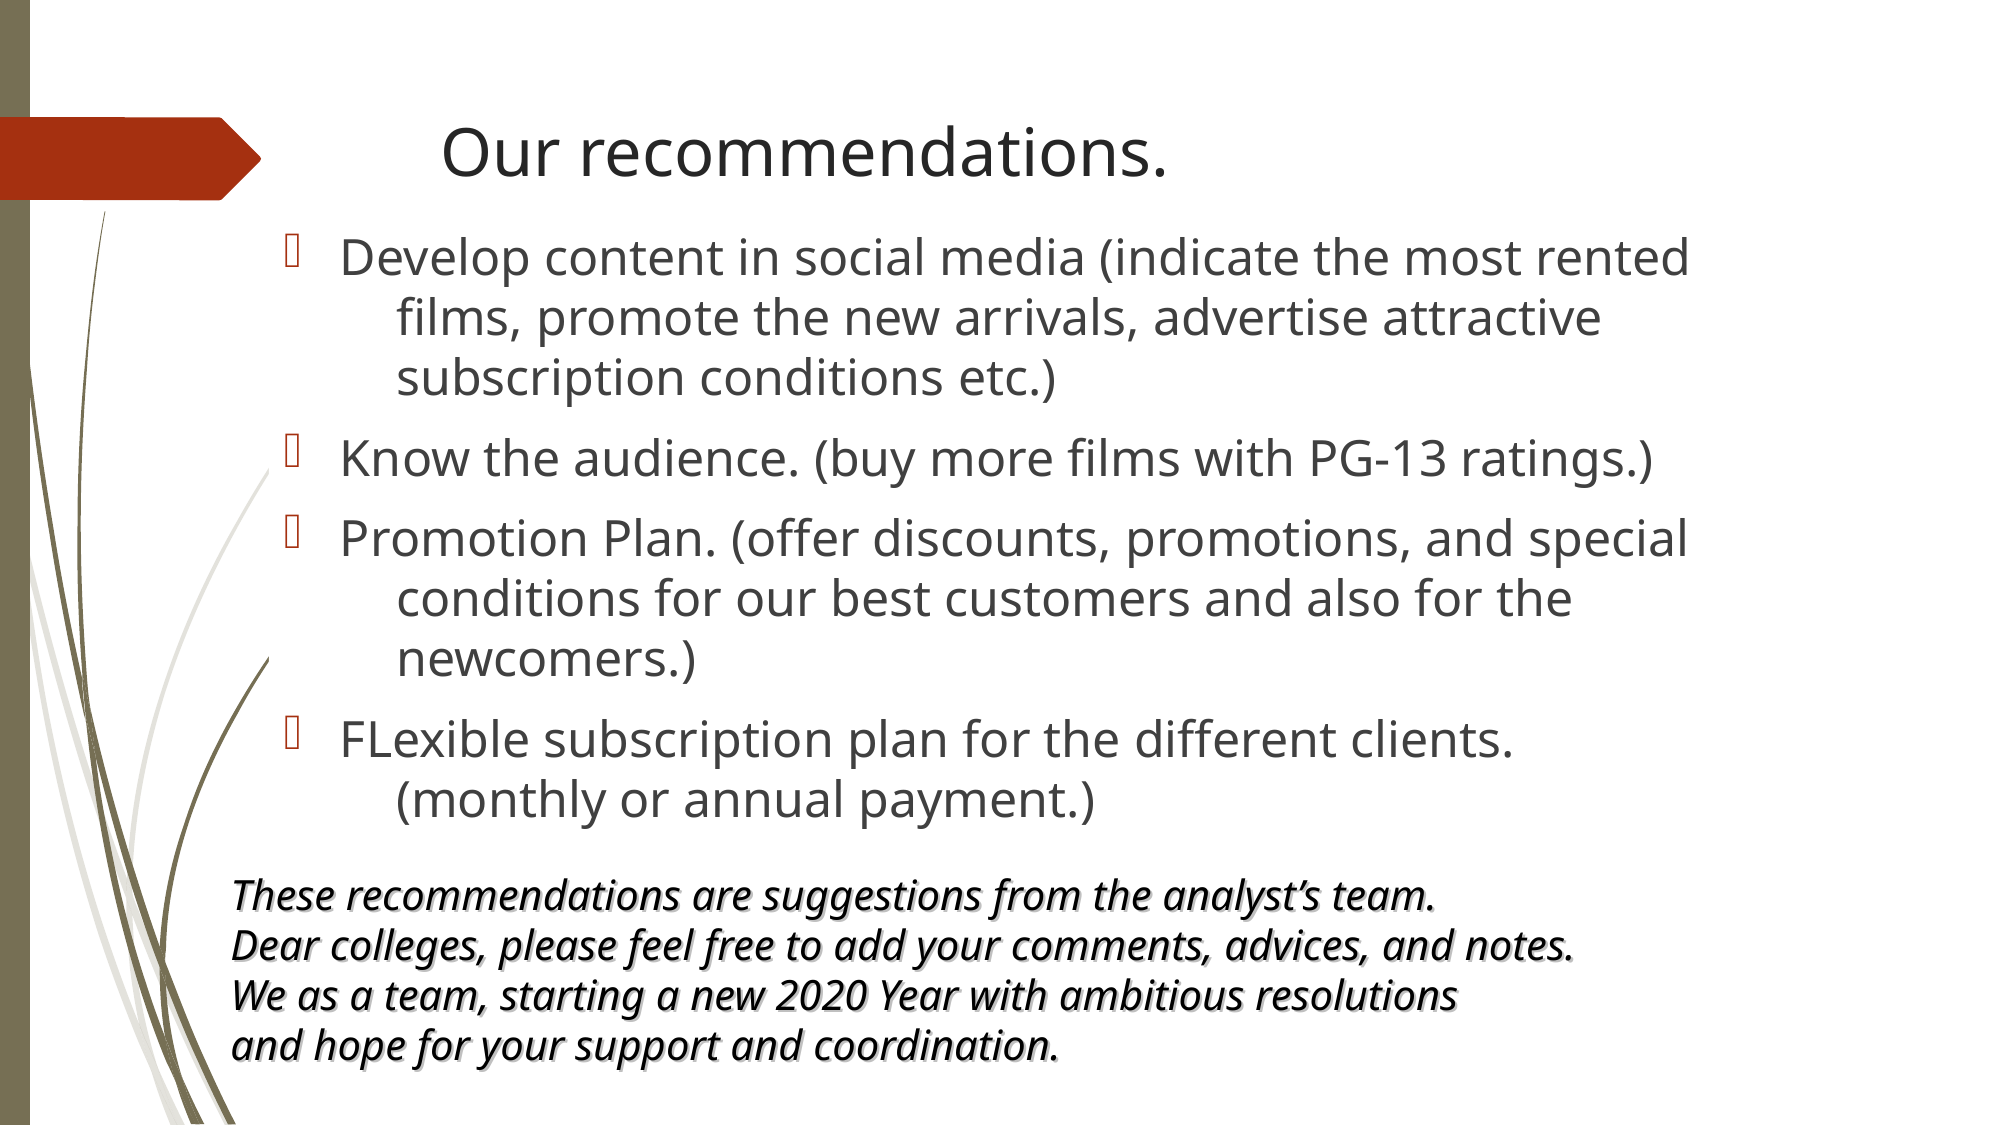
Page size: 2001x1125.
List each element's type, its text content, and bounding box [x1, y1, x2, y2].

text_box These recommendations are suggestions from the analyst’s team. Dear colleges, please feel free to add your comments, advices, and notes. We as a team, starting a new 2020 Year with ambitious resolutions and hope for your support and coordination. [215, 861, 1602, 1076]
title Our recommendations. [425, 102, 1888, 194]
list Develop content in social media (indicate the most rented films, promote the new arrivals, advertise attractive subscription conditions etc.) Know the audience. (buy more films with PG-13 ratings.) Promotion Plan. (offer discounts, promotions, and special conditions for our best customers and also for the newcomers.) FLexible subscription plan for the different clients. (monthly or annual payment.) [268, 217, 1732, 838]
